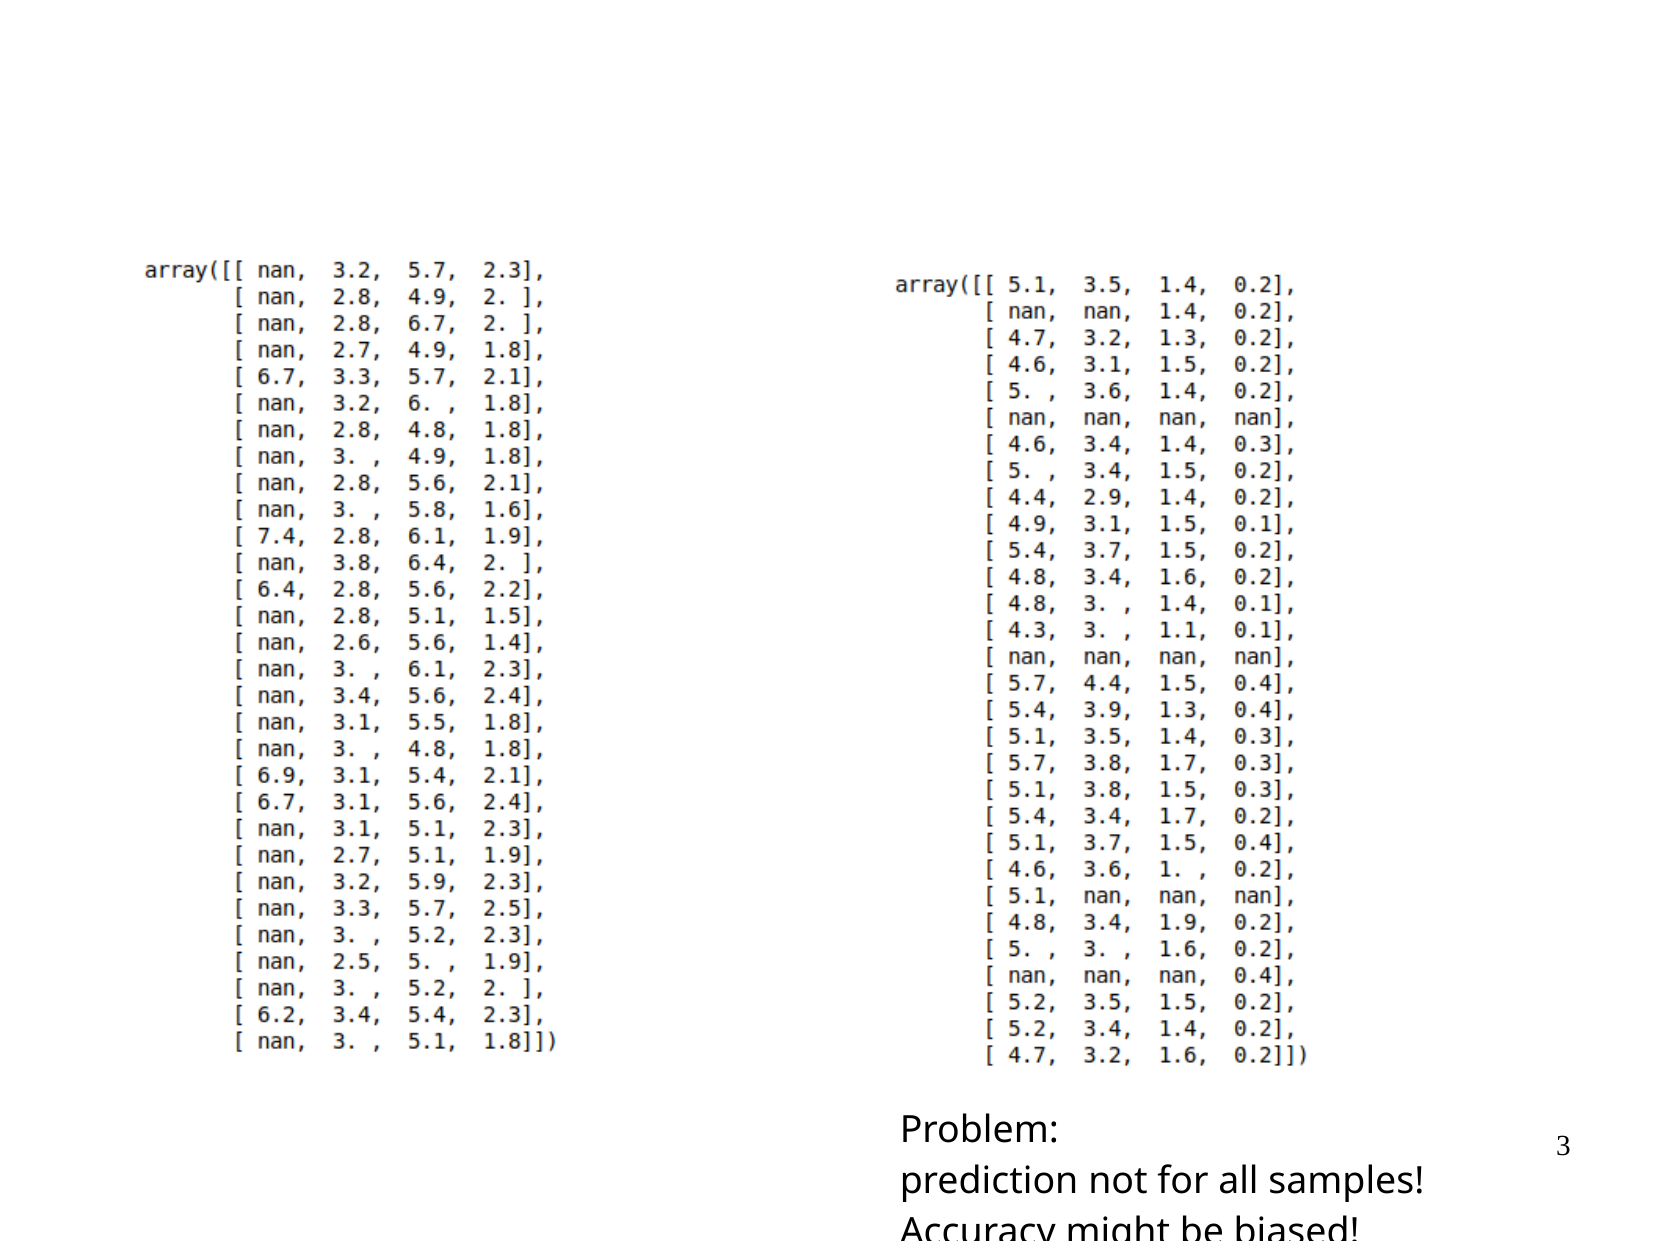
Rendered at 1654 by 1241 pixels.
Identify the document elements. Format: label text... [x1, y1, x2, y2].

picture [140, 256, 571, 1063]
text_box Problem: prediction not for all samples! Accuracy might be biased! [885, 1095, 1516, 1224]
picture [889, 272, 1336, 1081]
